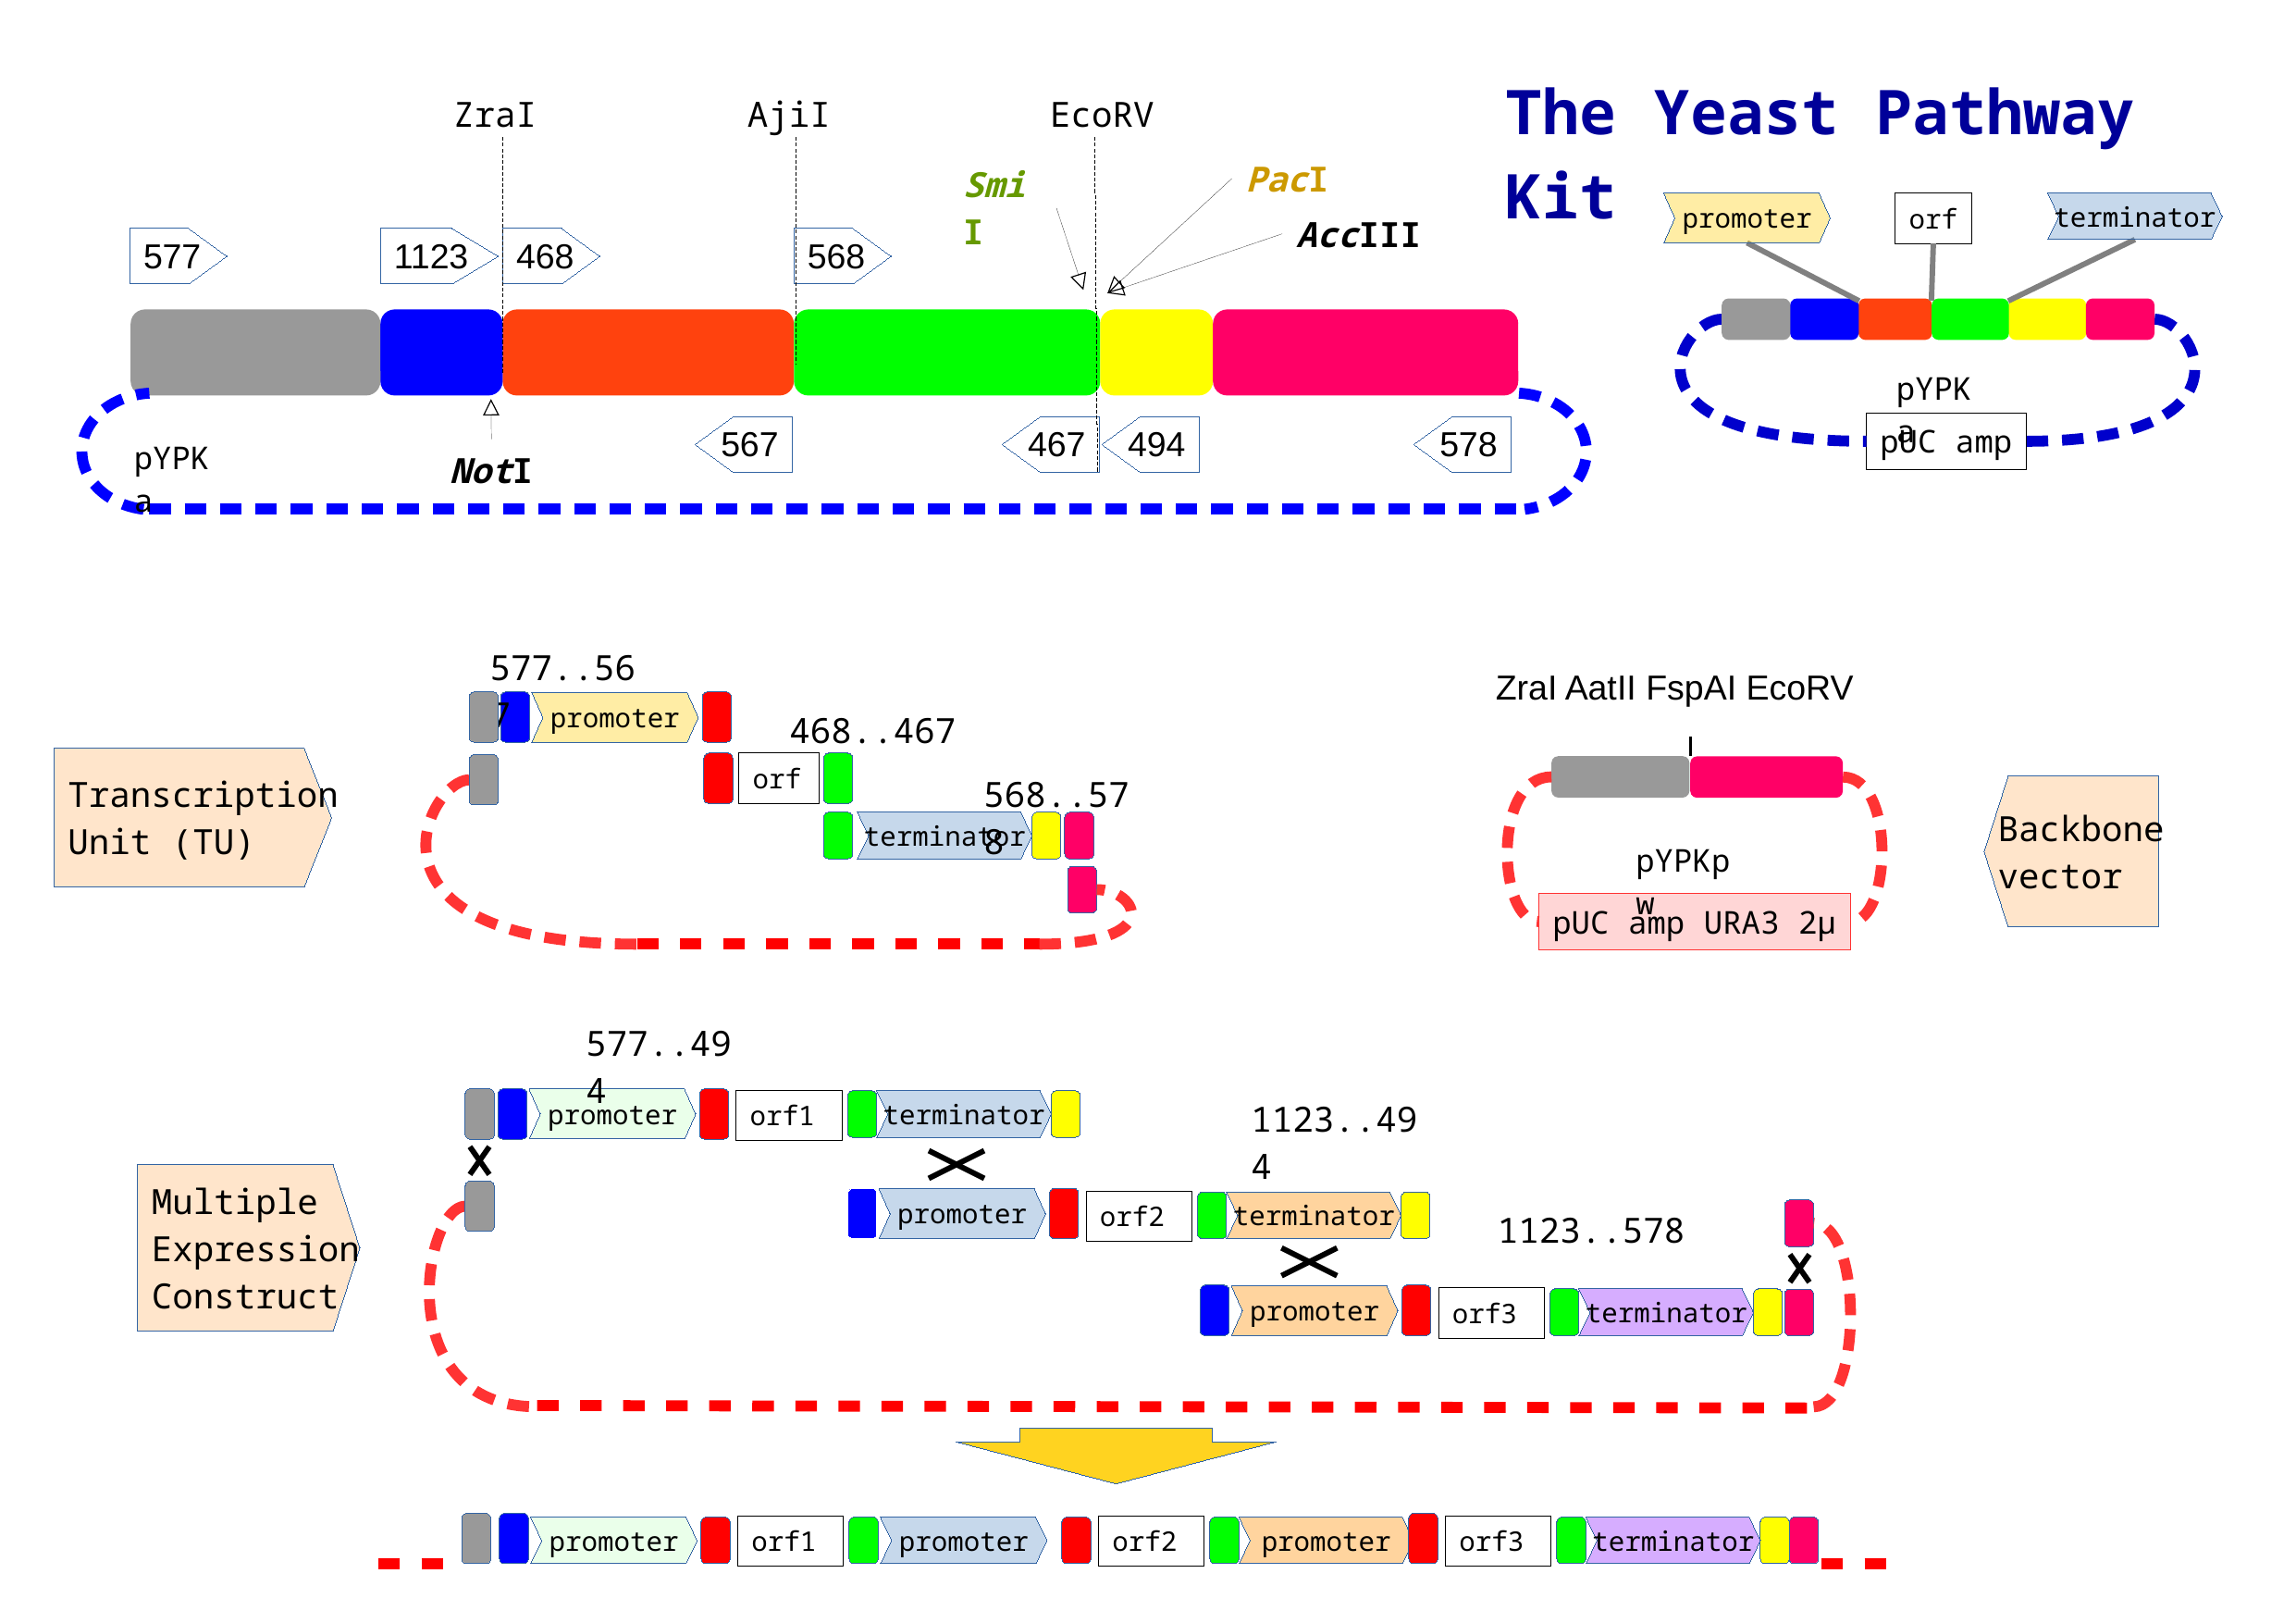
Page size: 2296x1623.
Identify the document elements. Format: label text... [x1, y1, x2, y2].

text_box Backbone vector [1983, 775, 2159, 927]
text_box orf [738, 754, 820, 802]
text_box [1401, 1192, 1430, 1239]
text_box AjiI [734, 82, 881, 132]
text_box [1064, 812, 1094, 860]
text_box 1123 [380, 228, 499, 284]
text_box [1408, 1513, 1438, 1564]
text_box terminator [857, 812, 1032, 860]
text_box orf1 [735, 1090, 843, 1138]
text_box [130, 309, 1519, 396]
text_box [702, 691, 732, 743]
text_box [699, 1088, 729, 1140]
text_box [1549, 1288, 1579, 1336]
text_box [469, 754, 499, 805]
text_box pYPKa [1882, 359, 1997, 405]
text_box [956, 1428, 1277, 1484]
text_box [1031, 812, 1061, 860]
text_box [848, 1517, 879, 1564]
text_box [1200, 1284, 1229, 1336]
text_box [700, 1517, 731, 1564]
text_box AccIII [1282, 203, 1450, 259]
text_box pUC amp [1866, 413, 2022, 463]
text_box terminator [876, 1090, 1052, 1138]
text_box orf [1895, 192, 1968, 241]
text_box promoter [880, 1517, 1047, 1564]
text_box 577..567 [475, 637, 665, 686]
text_box [1759, 1517, 1819, 1564]
text_box [1784, 1199, 1814, 1247]
text_box pYPKpw [1622, 831, 1754, 877]
text_box [498, 1088, 527, 1140]
text_box [1401, 1284, 1431, 1336]
text_box [1051, 1090, 1080, 1138]
text_box terminator [1226, 1192, 1401, 1239]
text_box 1123..494 [1237, 1088, 1448, 1137]
text_box Multiple Expression Construct [137, 1164, 361, 1332]
text_box pUC amp URA3 2µ [1538, 893, 1828, 943]
text_box [1049, 1188, 1079, 1239]
text_box promoter [879, 1188, 1046, 1239]
text_box orf2 [1086, 1191, 1192, 1239]
text_box 467 [1002, 416, 1100, 473]
text_box [1209, 1517, 1240, 1564]
text_box [464, 1181, 495, 1232]
text_box [469, 691, 499, 743]
text_box [464, 1088, 495, 1140]
text_box [1556, 1517, 1586, 1564]
text_box [823, 752, 853, 804]
text_box SmiI [949, 154, 1057, 203]
text_box 468 [502, 228, 600, 284]
text_box 577..494 [572, 1011, 754, 1068]
text_box [1722, 298, 2155, 341]
text_box promoter [531, 692, 698, 743]
text_box ZraI [439, 82, 562, 132]
text_box 468..467 [775, 700, 980, 749]
text_box [847, 1188, 877, 1239]
text_box 568..578 [969, 763, 1160, 812]
text_box promoter [529, 1088, 697, 1139]
text_box [500, 705, 505, 714]
text_box promoter [1239, 1517, 1408, 1564]
text_box promoter [530, 1517, 697, 1564]
text_box [1753, 1288, 1783, 1336]
text_box PacI [1231, 148, 1343, 204]
text_box [1197, 1192, 1227, 1239]
text_box [1551, 756, 1844, 799]
text_box Transcription Unit (TU) [54, 748, 332, 887]
text_box [500, 691, 530, 743]
text_box EcoRV [1036, 82, 1172, 132]
text_box orf3 [1445, 1516, 1551, 1564]
text_box [847, 1090, 877, 1138]
text_box 568 [794, 228, 892, 284]
text_box terminator [1578, 1288, 1754, 1336]
text_box pYPKa [120, 428, 235, 475]
text_box orf1 [737, 1516, 844, 1564]
text_box 1123..578 [1483, 1199, 1717, 1248]
text_box 567 [695, 416, 793, 473]
text_box [1061, 1517, 1092, 1564]
text_box promoter [1663, 192, 1831, 243]
text_box terminator [1586, 1517, 1761, 1564]
text_box 494 [1102, 416, 1200, 473]
text_box terminator [2047, 192, 2223, 240]
text_box 578 [1413, 416, 1512, 473]
text_box promoter [1231, 1285, 1399, 1336]
text_box [1068, 866, 1097, 913]
text_box [499, 1513, 529, 1564]
text_box [1784, 1289, 1814, 1336]
text_box orf3 [1438, 1287, 1545, 1336]
text_box orf2 [1098, 1516, 1204, 1564]
text_box The Yeast Pathway Kit [1491, 61, 2241, 138]
text_box [462, 1513, 491, 1564]
text_box [823, 812, 853, 860]
text_box 577 [130, 228, 228, 284]
text_box [703, 752, 734, 804]
text_box ZraI AatII FspAI EcoRV [1482, 662, 1928, 715]
text_box NotI [436, 439, 548, 495]
